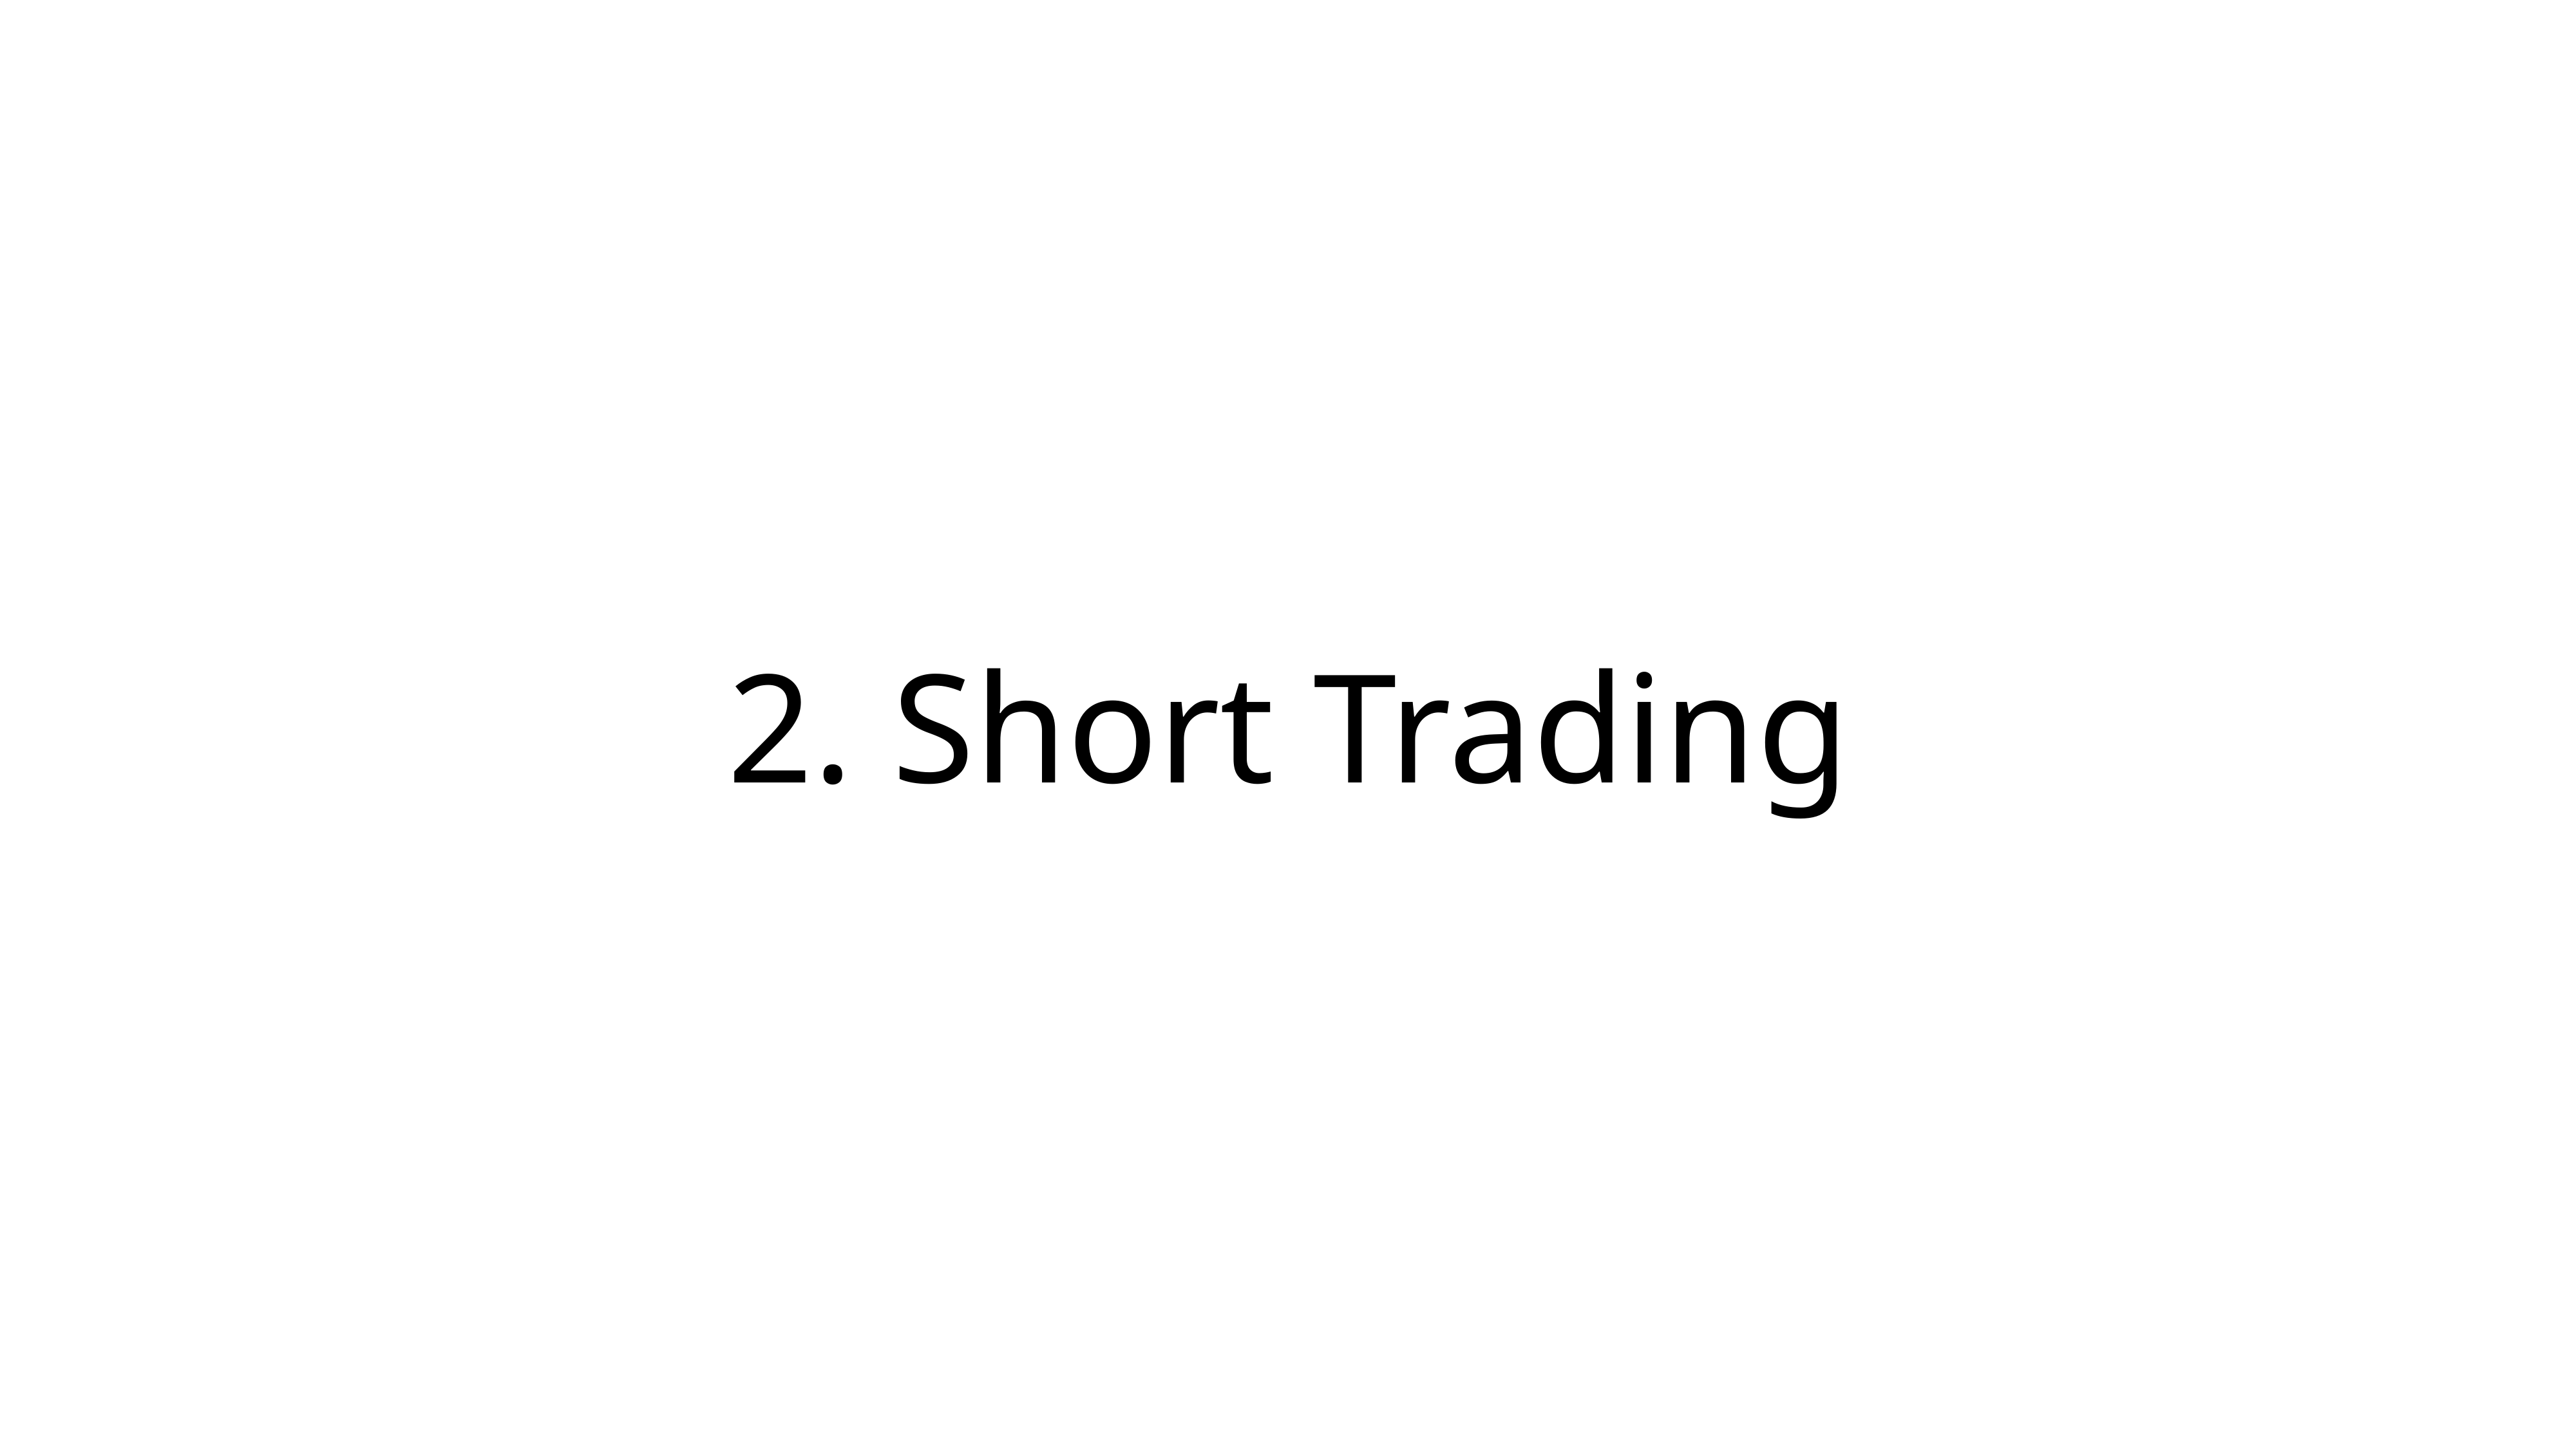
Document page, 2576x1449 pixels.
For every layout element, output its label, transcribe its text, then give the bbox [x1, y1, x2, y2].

text_box 2. Short Trading [252, 478, 2325, 971]
